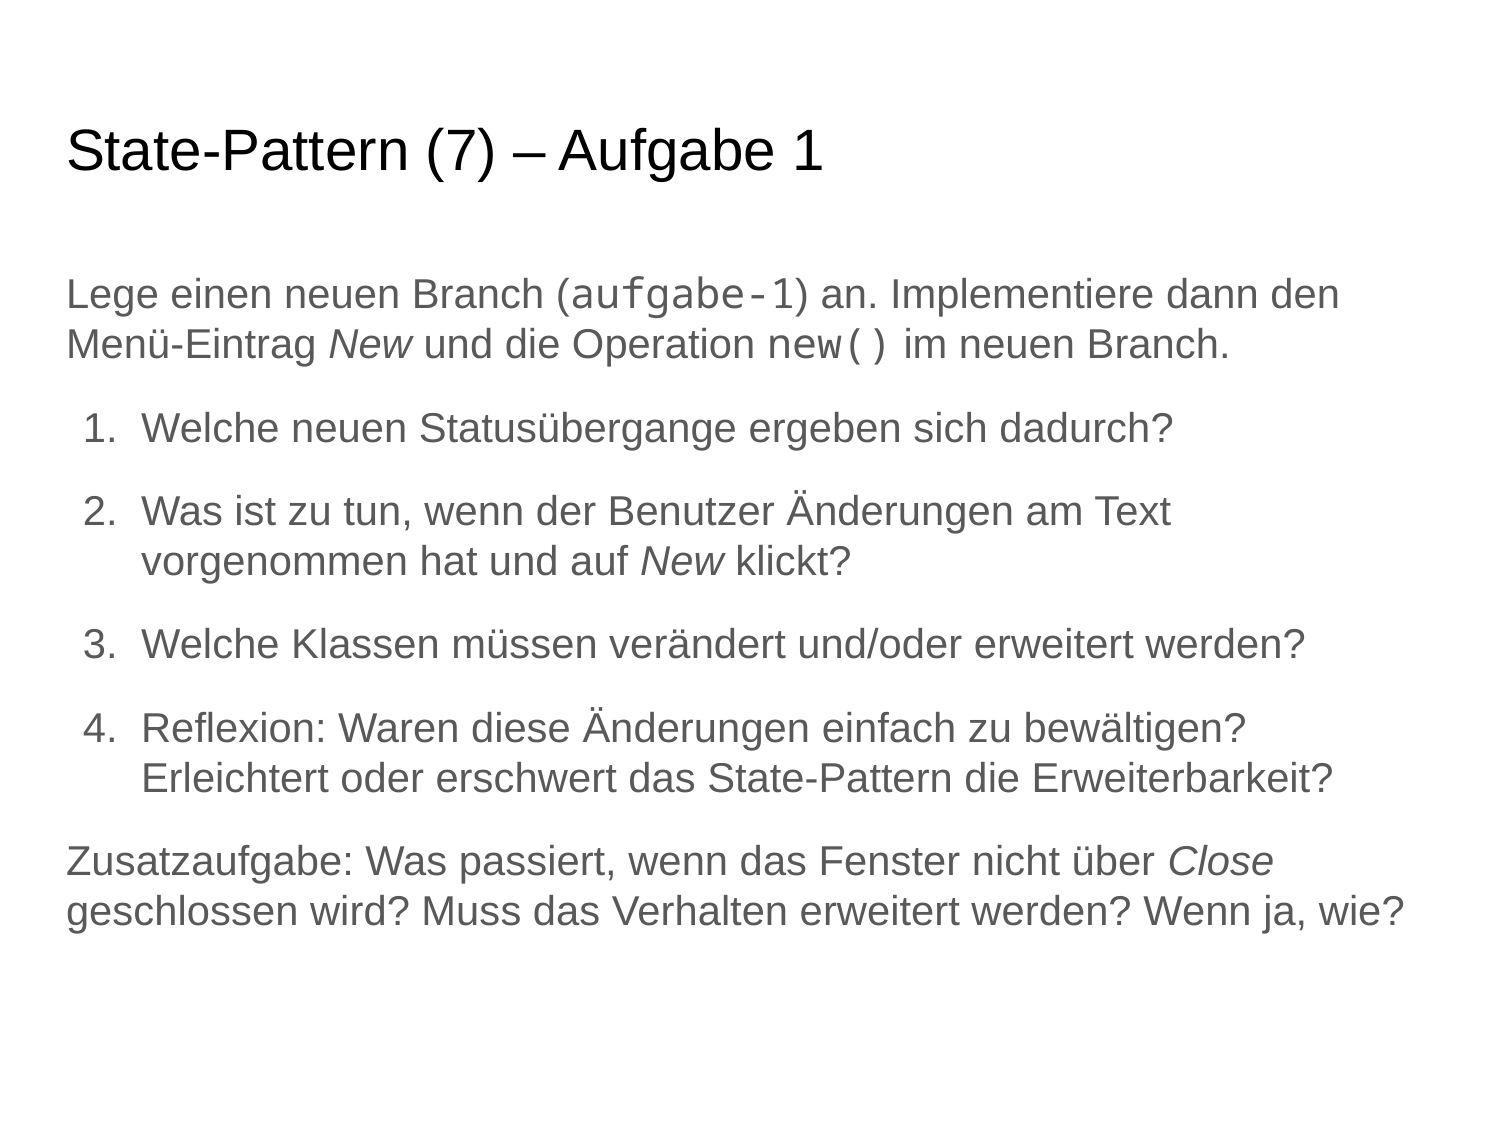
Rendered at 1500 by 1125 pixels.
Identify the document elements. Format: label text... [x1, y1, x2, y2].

title State-Pattern (7) ‒ Aufgabe 1 [51, 97, 1449, 223]
list Lege einen neuen Branch (aufgabe-1) an. Implementiere dann den Menü-Eintrag New und die Operation new() im neuen Branch. Welche neuen Statusübergange ergeben sich dadurch? Was ist zu tun, wenn der Benutzer Änderungen am Text vorgenommen hat und auf New klickt? Welche Klassen müssen verändert und/oder erweitert werden? Reflexion: Waren diese Änderungen einfach zu bewältigen? Erleichtert oder erschwert das State-Pattern die Erweiterbarkeit? Zusatzaufgabe: Was passiert, wenn das Fenster nicht über Close geschlossen wird? Muss das Verhalten erweitert werden? Wenn ja, wie? [51, 252, 1449, 1109]
